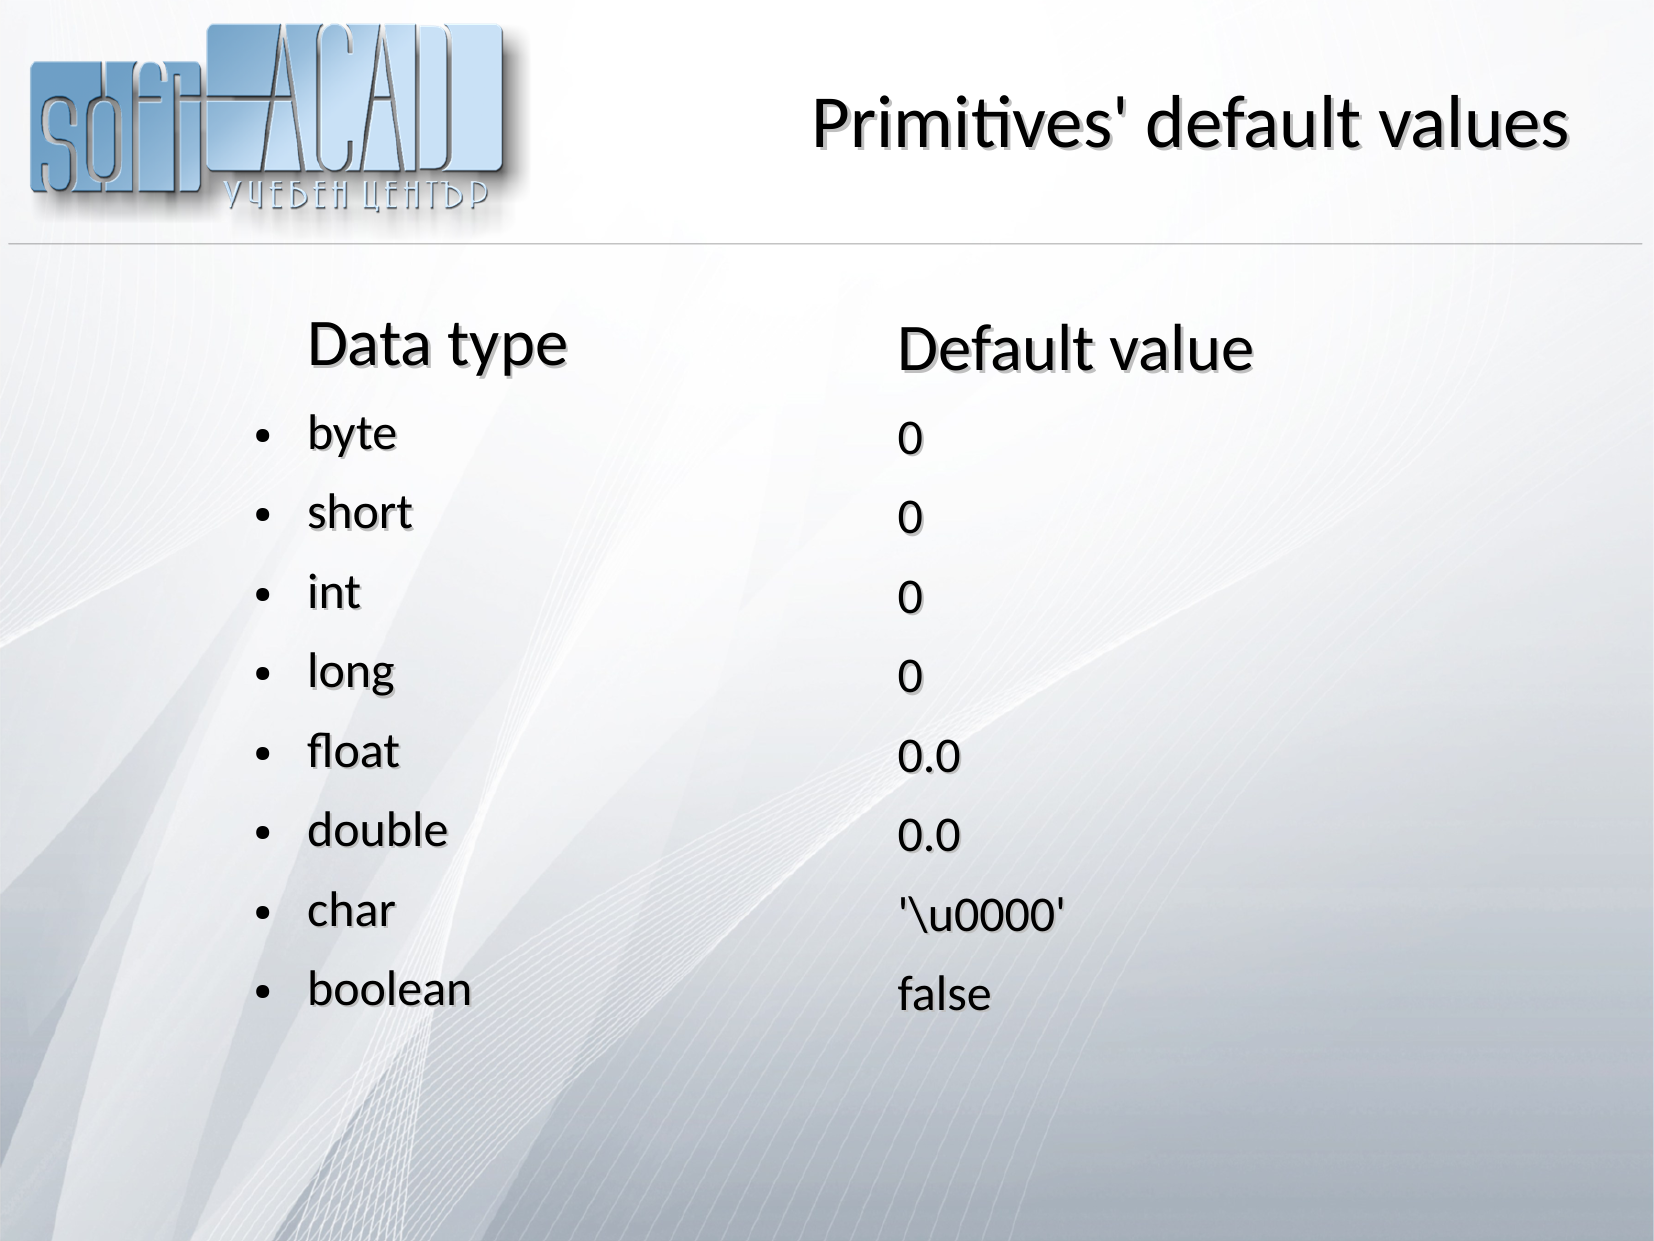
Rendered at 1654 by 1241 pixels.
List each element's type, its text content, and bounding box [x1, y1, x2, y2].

title Primitives' default values [531, 0, 1571, 257]
list Data type byte short int long float double char boolean [236, 315, 774, 1135]
picture [0, 0, 1654, 1241]
list Default value 0 0 0 0 0.0 0.0 '\u0000' false [826, 320, 1365, 1217]
